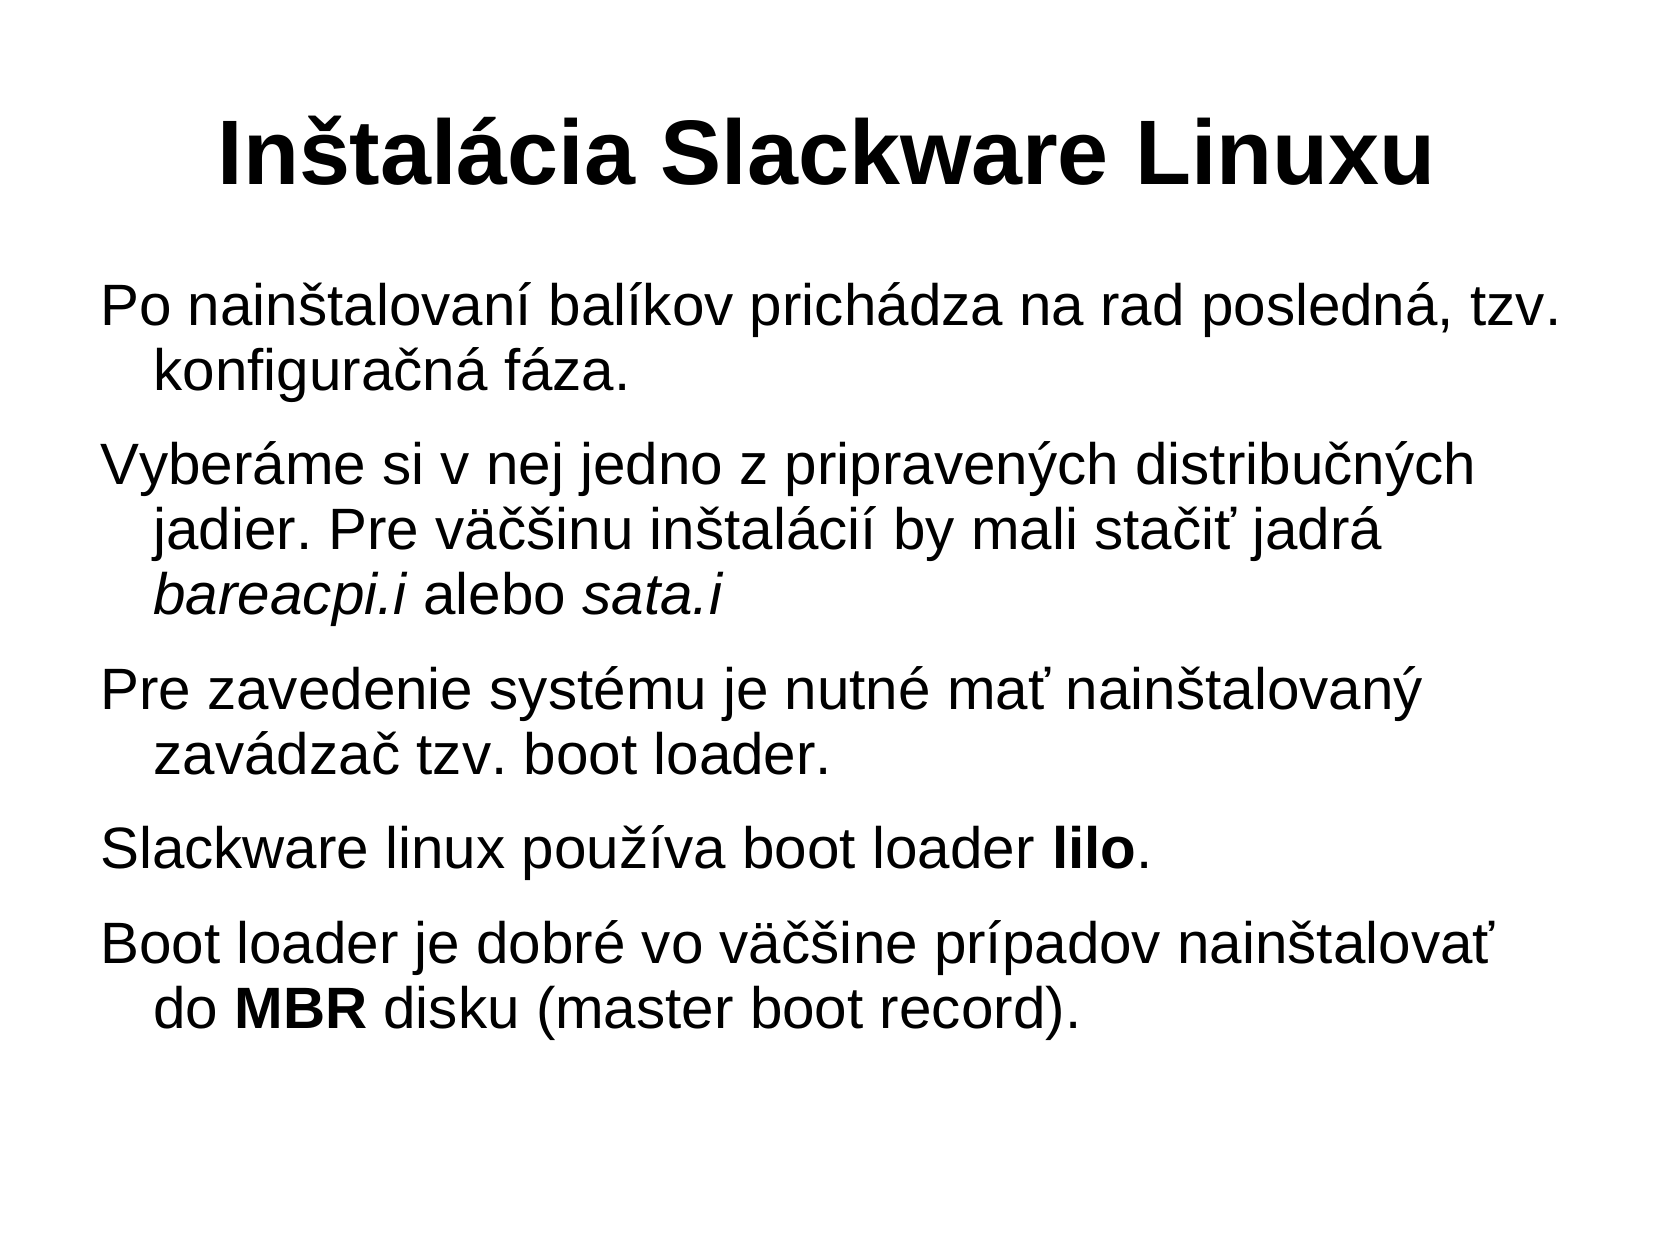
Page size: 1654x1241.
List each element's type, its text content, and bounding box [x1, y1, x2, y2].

title Inštalácia Slackware Linuxu [82, 49, 1571, 257]
list Po nainštalovaní balíkov prichádza na rad posledná, tzv. konfiguračná fáza. Vyberáme si v nej jedno z pripravených distribučných jadier. Pre väčšinu inštalácií by mali stačiť jadrá bareacpi.i alebo sata.i Pre zavedenie systému je nutné mať nainštalovaný zavádzač tzv. boot loader. Slackware linux používa boot loader lilo. Boot loader je dobré vo väčšine prípadov nainštalovať do MBR disku (master boot record). [82, 272, 1571, 1091]
